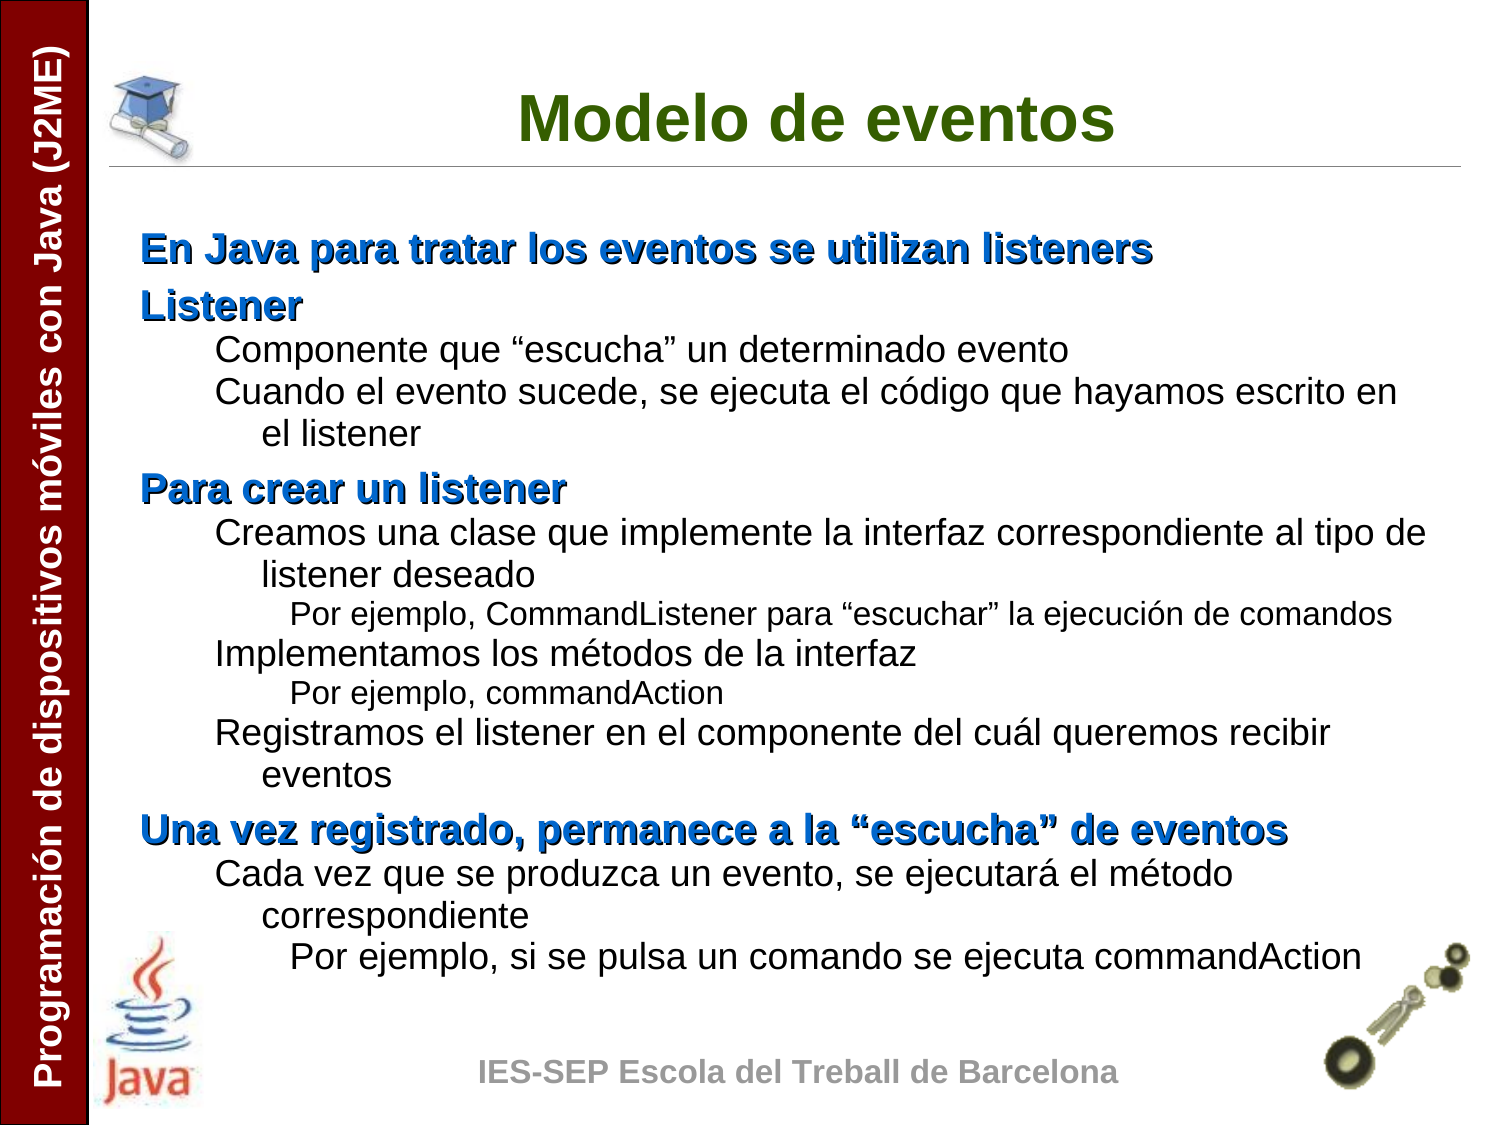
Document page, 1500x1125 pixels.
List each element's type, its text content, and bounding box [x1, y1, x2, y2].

picture [93, 931, 204, 1109]
list En Java para tratar los eventos se utilizan listeners Listener Componente que “escucha” un determinado evento Cuando el evento sucede, se ejecuta el código que hayamos escrito en el listener Para crear un listener Creamos una clase que implemente la interfaz correspondiente al tipo de listener deseado Por ejemplo, CommandListener para “escuchar” la ejecución de comandos Implementamos los métodos de la interfaz Por ejemplo, commandAction Registramos el listener en el componente del cuál queremos recibir eventos Una vez registrado, permanece a la “escucha” de eventos Cada vez que se produzca un evento, se ejecutará el método correspondiente Por ejemplo, si se pulsa un comando se ejecuta commandAction [139, 224, 1438, 988]
picture [1322, 939, 1471, 1094]
title Modelo de eventos [211, 75, 1424, 163]
picture [93, 61, 206, 174]
